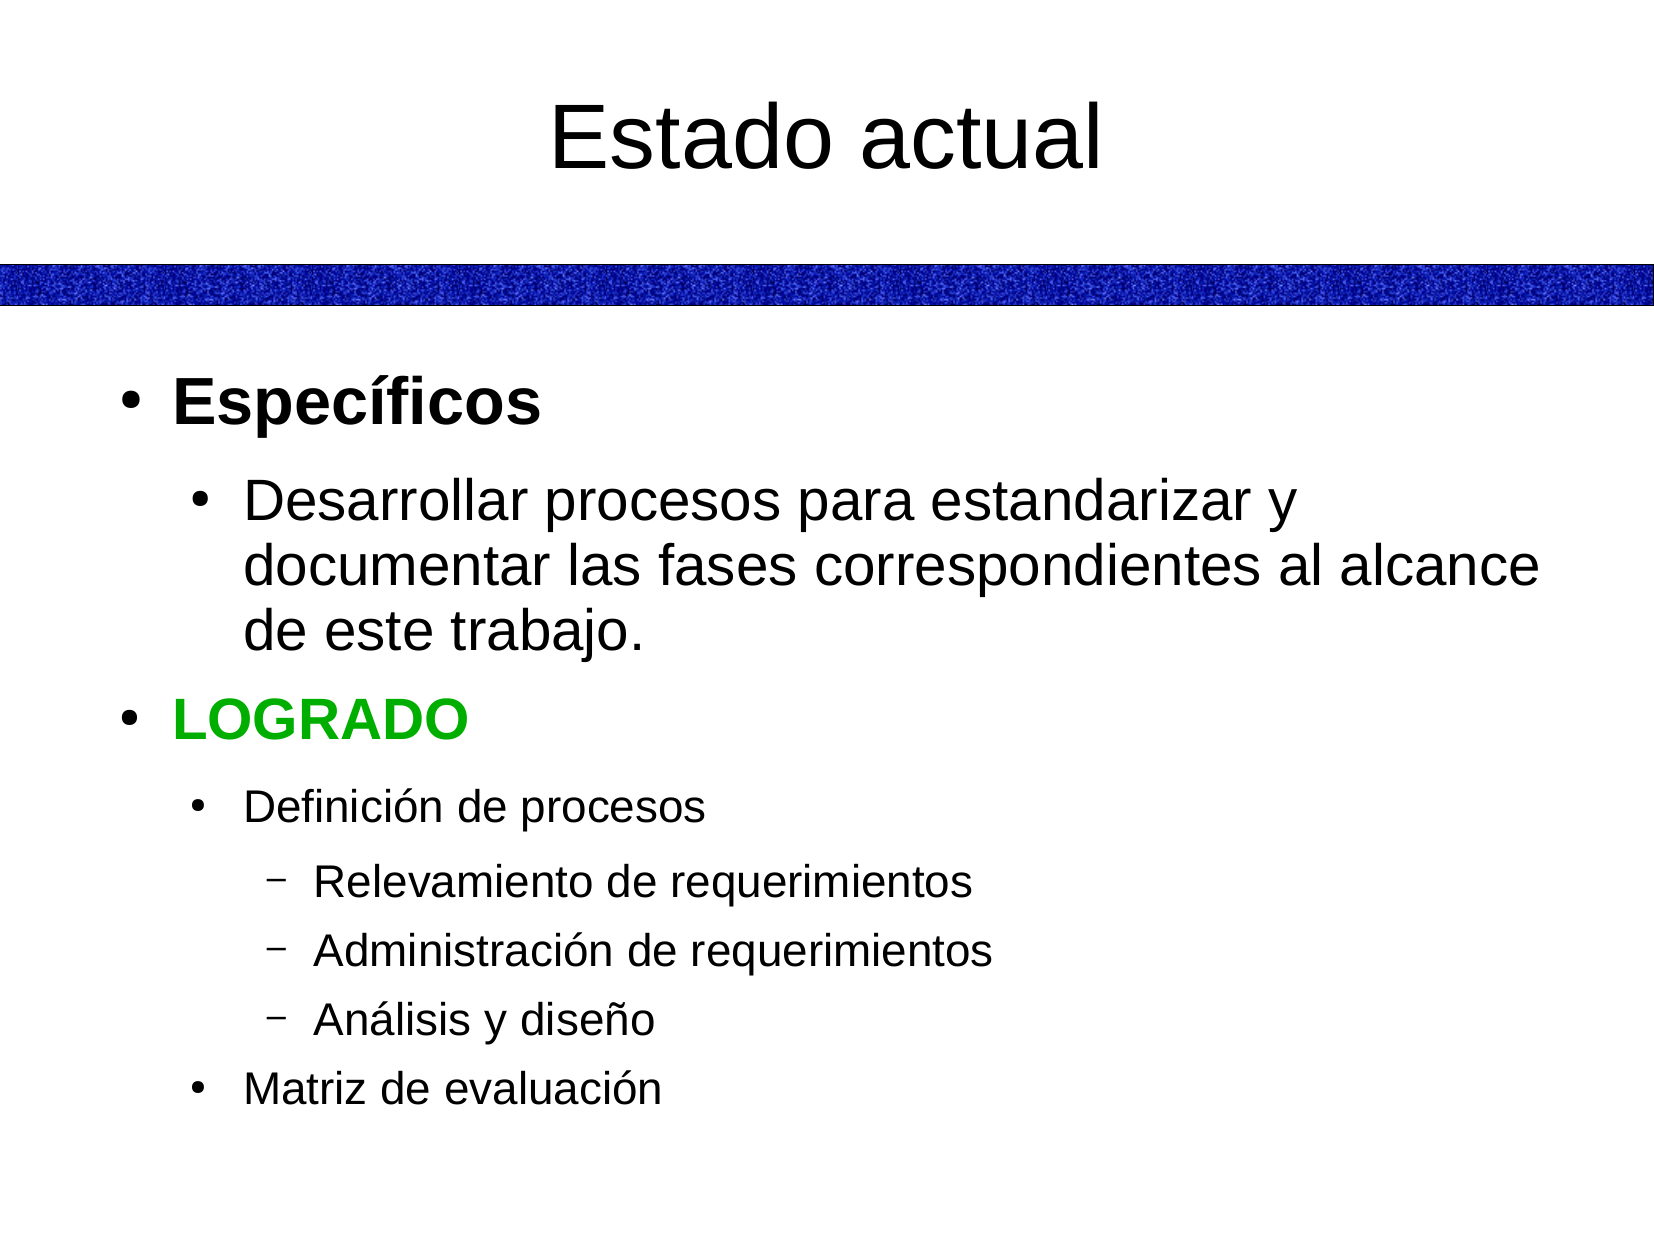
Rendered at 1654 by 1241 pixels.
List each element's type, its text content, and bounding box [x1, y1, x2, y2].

picture [0, 265, 1653, 305]
list Específicos Desarrollar procesos para estandarizar y documentar las fases correspondientes al alcance de este trabajo. LOGRADO Definición de procesos Relevamiento de requerimientos Administración de requerimientos Análisis y diseño Matriz de evaluación [101, 363, 1549, 1168]
title Estado actual [58, 21, 1595, 253]
